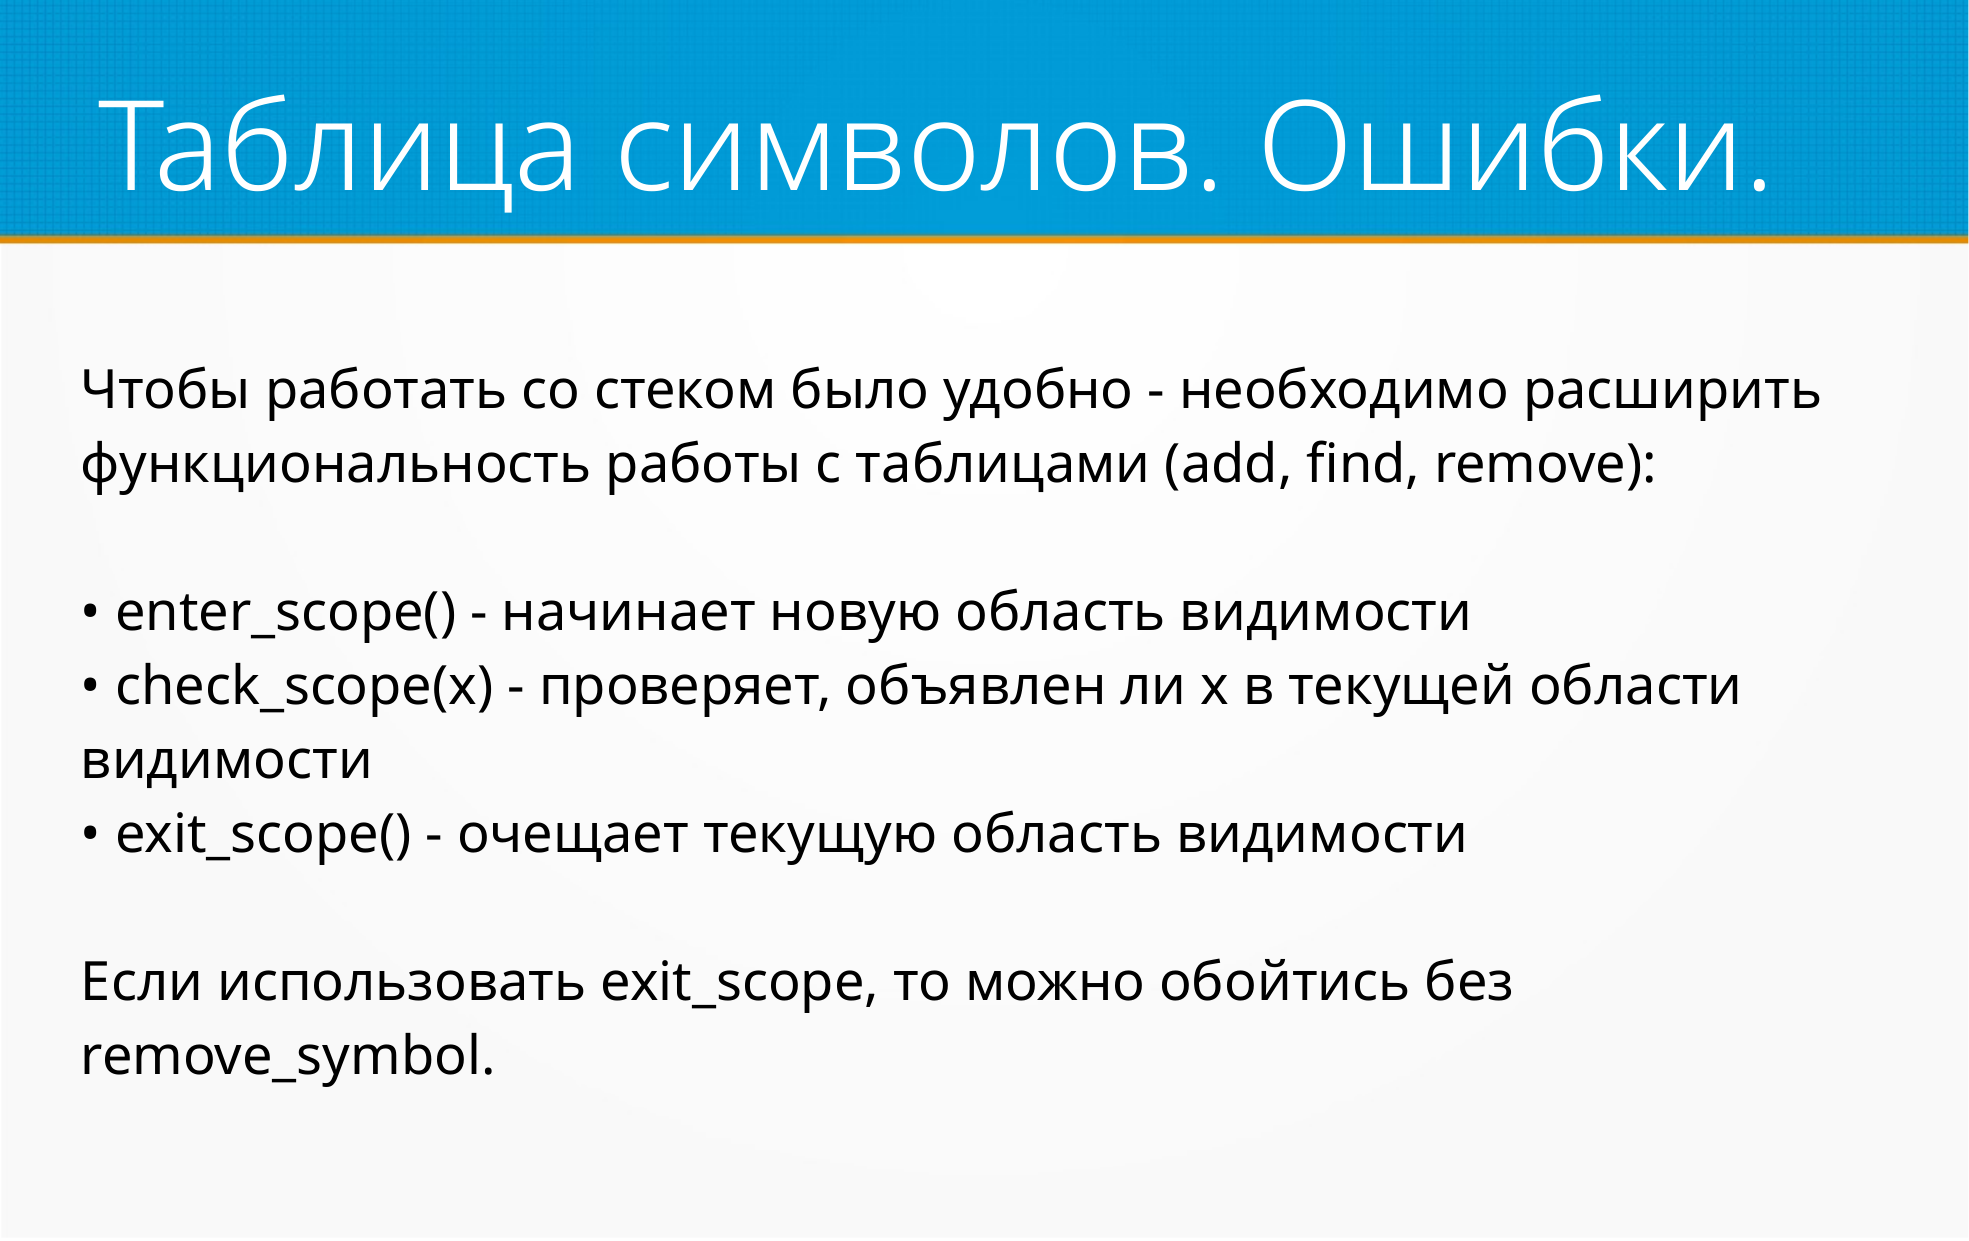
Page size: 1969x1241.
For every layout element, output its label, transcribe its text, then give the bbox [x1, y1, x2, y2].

picture [0, 233, 1969, 1241]
title Таблица символов. Ошибки. [98, 19, 1870, 227]
text_box Чтобы работать со стеком было удобно - необходимо расширить функциональность работы с таблицами (add, find, remove): • enter_scope() - начинает новую область видимости • check_scope(x) - проверяет, объявлен ли x в текущей области видимости • exit_scope() - очещает текущую область видимости Если использовать exit_scope, то можно обойтись без remove_symbol. [75, 300, 1906, 1141]
